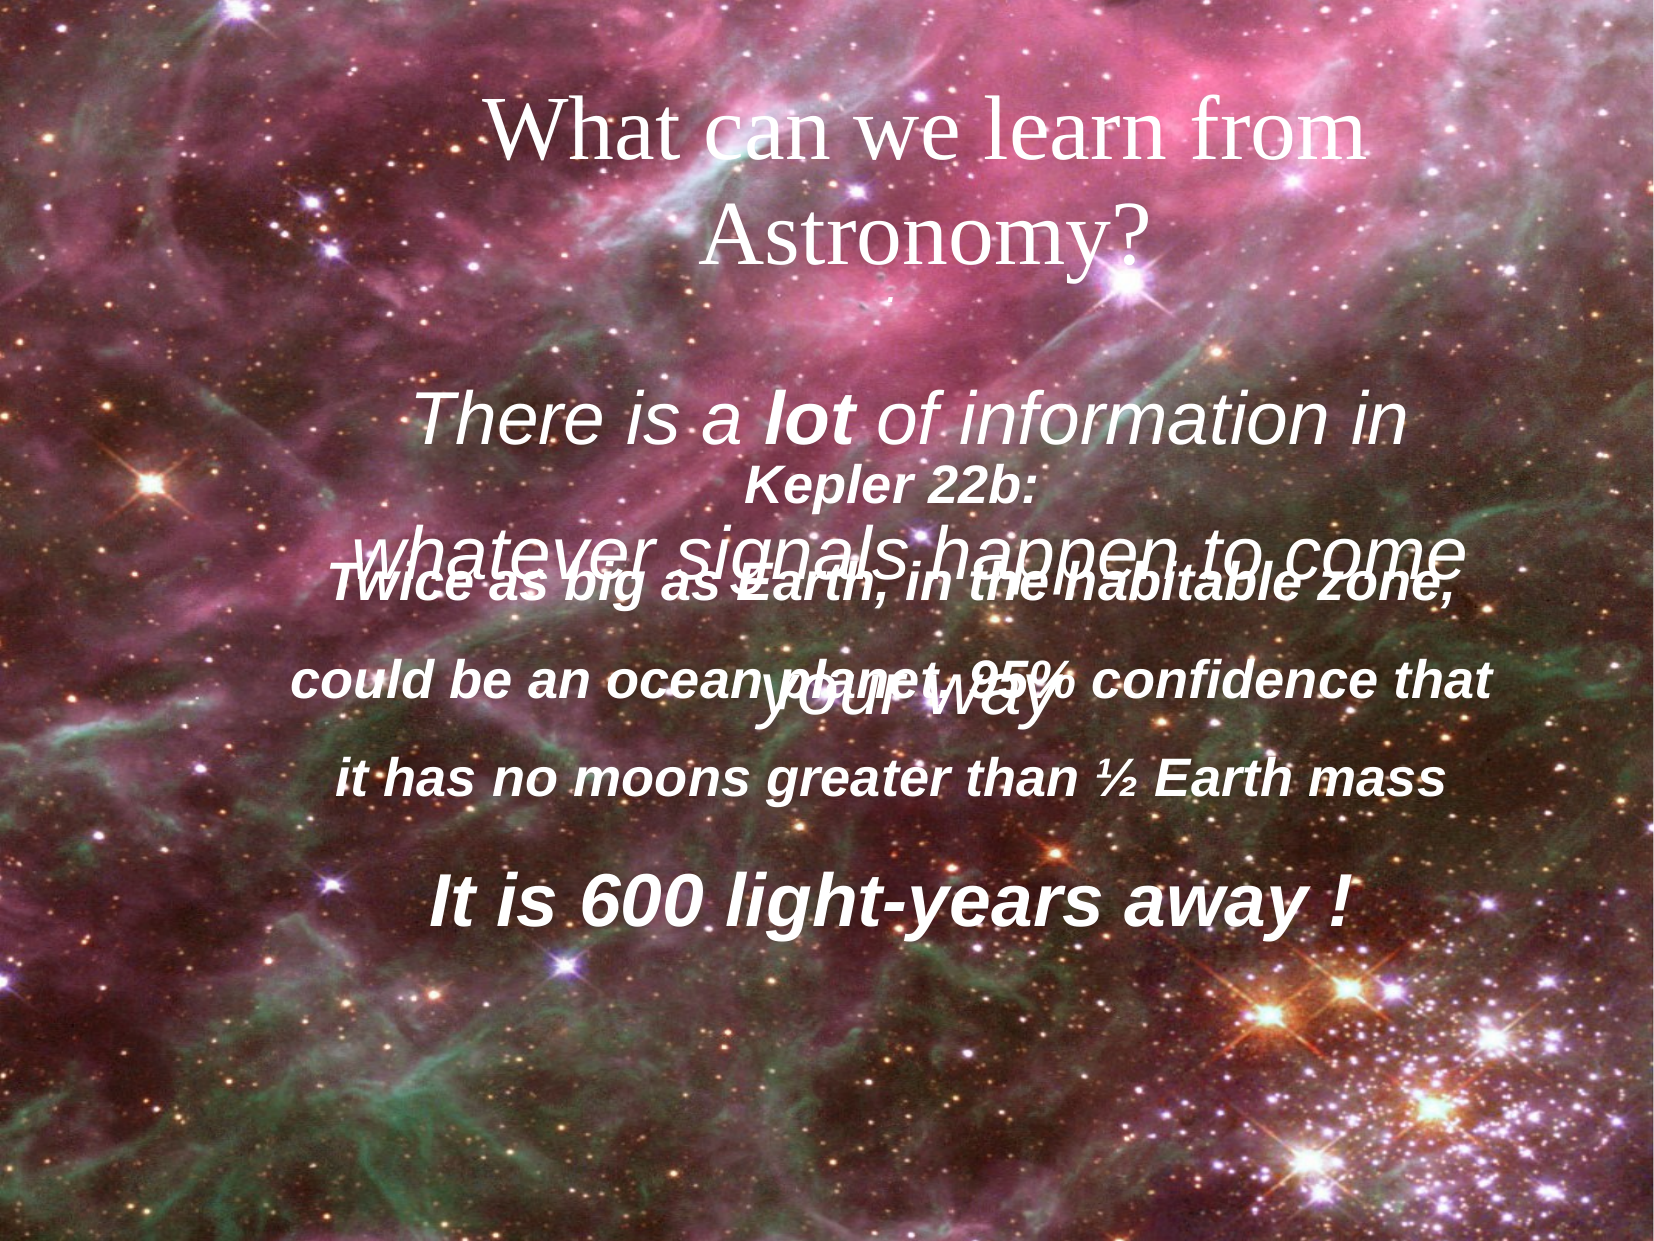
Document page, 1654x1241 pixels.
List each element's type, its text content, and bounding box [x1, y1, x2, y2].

picture [0, 0, 1654, 1241]
list . Kepler 22b: Twice as big as Earth, in the habitable zone, could be an ocean planet, 95% confidence that it has no moons greater than ½ Earth mass It is 600 light-years away ! [238, 159, 1540, 1150]
title What can we learn from Astronomy? [261, 71, 1591, 290]
list There is a lot of information in whatever signals happen to come your way [300, 255, 1501, 1051]
